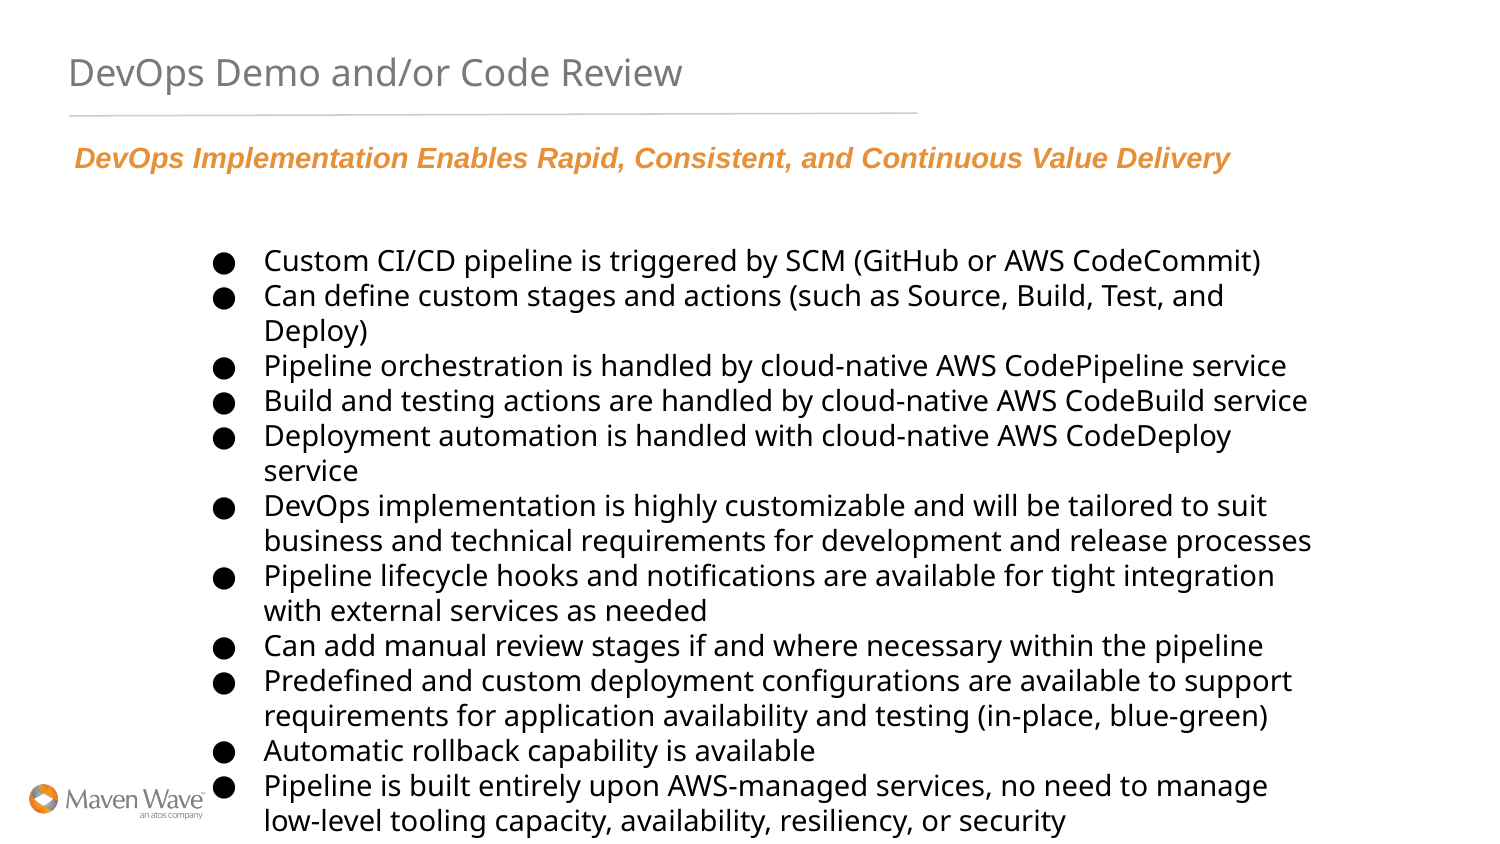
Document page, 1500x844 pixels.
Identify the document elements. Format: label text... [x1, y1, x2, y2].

text_box DevOps Demo and/or Code Review [62, 22, 1456, 127]
picture [29, 784, 205, 820]
text_box Custom CI/CD pipeline is triggered by SCM (GitHub or AWS CodeCommit) Can define custom stages and actions (such as Source, Build, Test, and Deploy) Pipeline orchestration is handled by cloud-native AWS CodePipeline service Build and testing actions are handled by cloud-native AWS CodeBuild service Deployment automation is handled with cloud-native AWS CodeDeploy service DevOps implementation is highly customizable and will be tailored to suit business and technical requirements for development and release processes Pipeline lifecycle hooks and notifications are available for tight integration with external services as needed Can add manual review stages if and where necessary within the pipeline Predefined and custom deployment configurations are available to support requirements for application availability and testing (in-place, blue-green) Automatic rollback capability is available Pipeline is built entirely upon AWS-managed services, no need to manage low-level tooling capacity, availability, resiliency, or security [173, 227, 1345, 795]
text_box DevOps Implementation Enables Rapid, Consistent, and Continuous Value Delivery [69, 126, 1463, 191]
